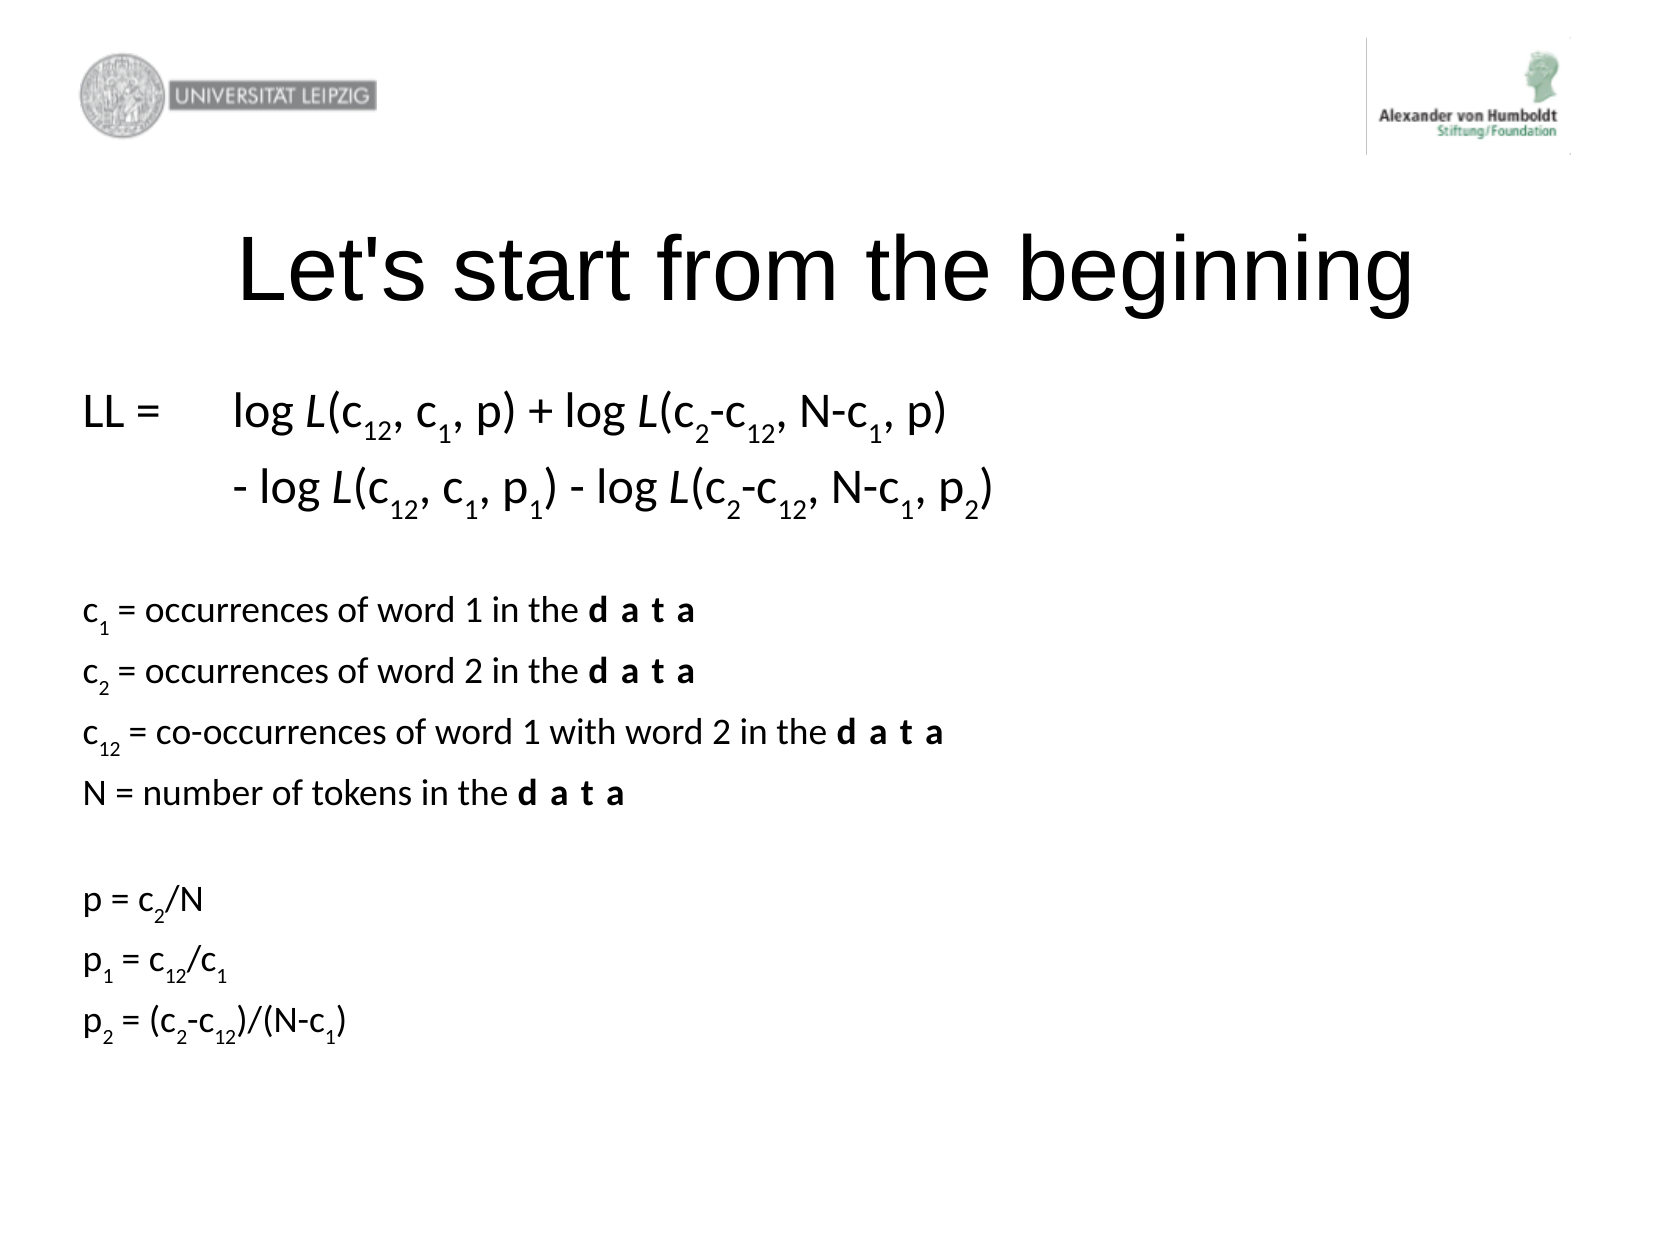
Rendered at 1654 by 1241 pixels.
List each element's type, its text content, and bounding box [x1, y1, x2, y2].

picture [76, 49, 383, 144]
list LL = log L(c12, c1, p) + log L(c2-c12, N-c1, p) - log L(c12, c1, p1) - log L(c2-c12, N-c1, p2) c1 = occurrences of word 1 in the data c2 = occurrences of word 2 in the data c12 = co-occurrences of word 1 with word 2 in the data N = number of tokens in the data p = c2/N p1 = c12/c1 p2 = (c2-c12)/(N-c1) [82, 390, 1571, 1110]
picture [1365, 37, 1572, 155]
title Let's start from the beginning [82, 165, 1571, 373]
